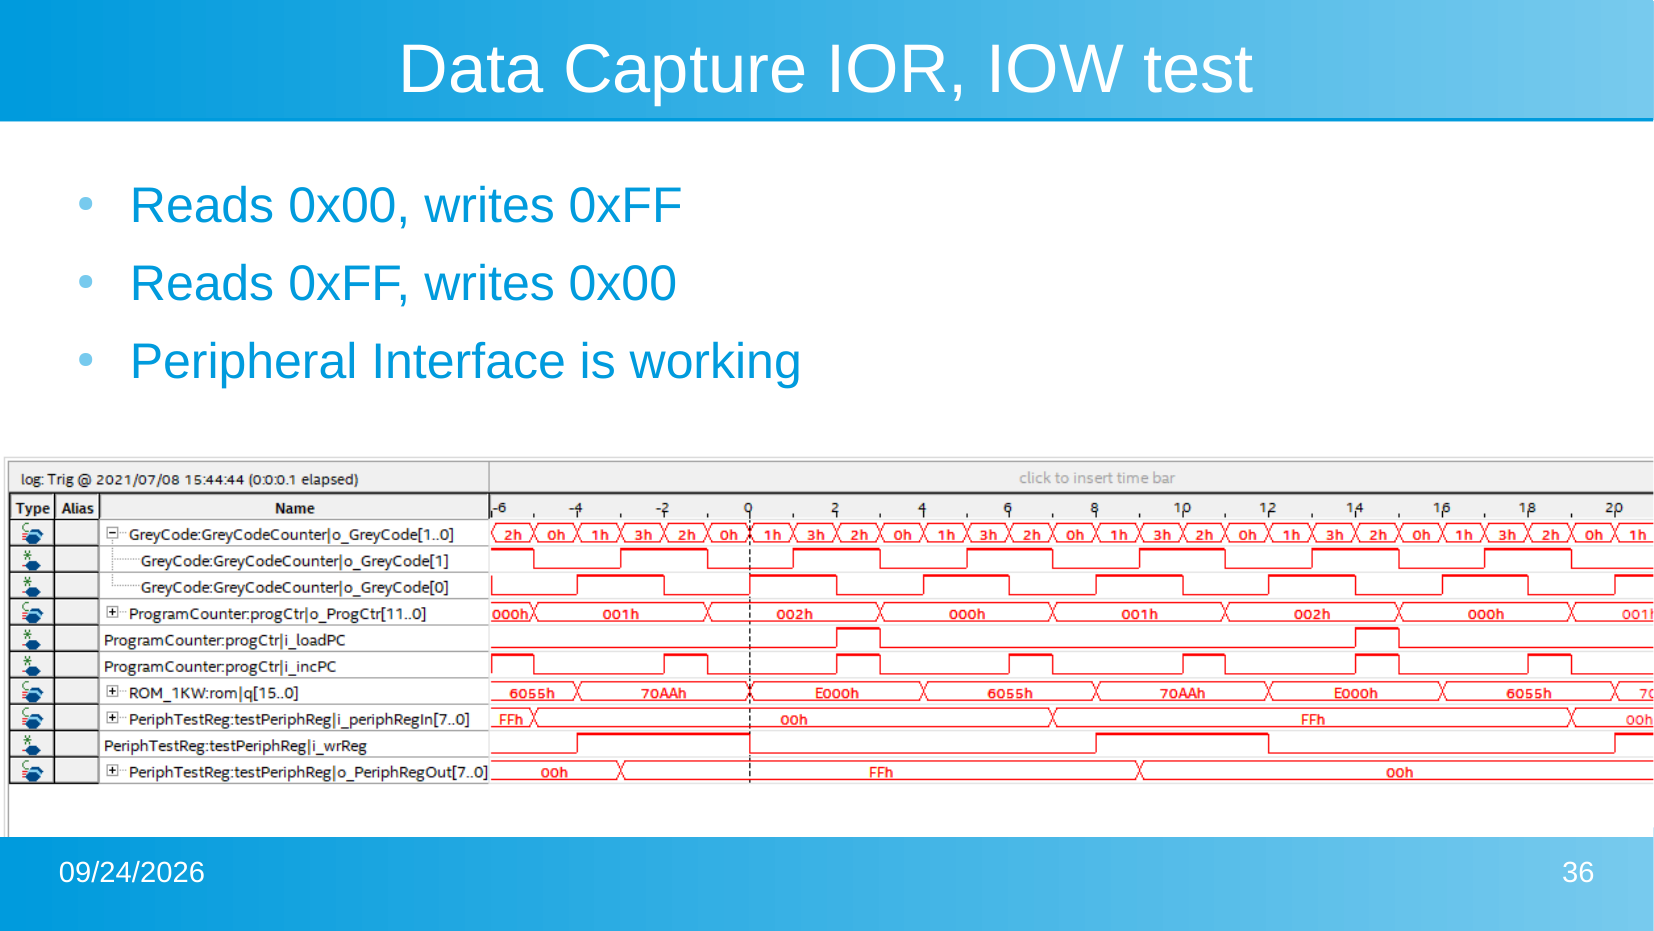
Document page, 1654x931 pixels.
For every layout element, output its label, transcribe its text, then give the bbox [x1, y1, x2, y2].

list Reads 0x00, writes 0xFF Reads 0xFF, writes 0x00 Peripheral Interface is working [59, 177, 1613, 449]
title Data Capture IOR, IOW test [59, 29, 1595, 108]
picture [0, 449, 1654, 837]
